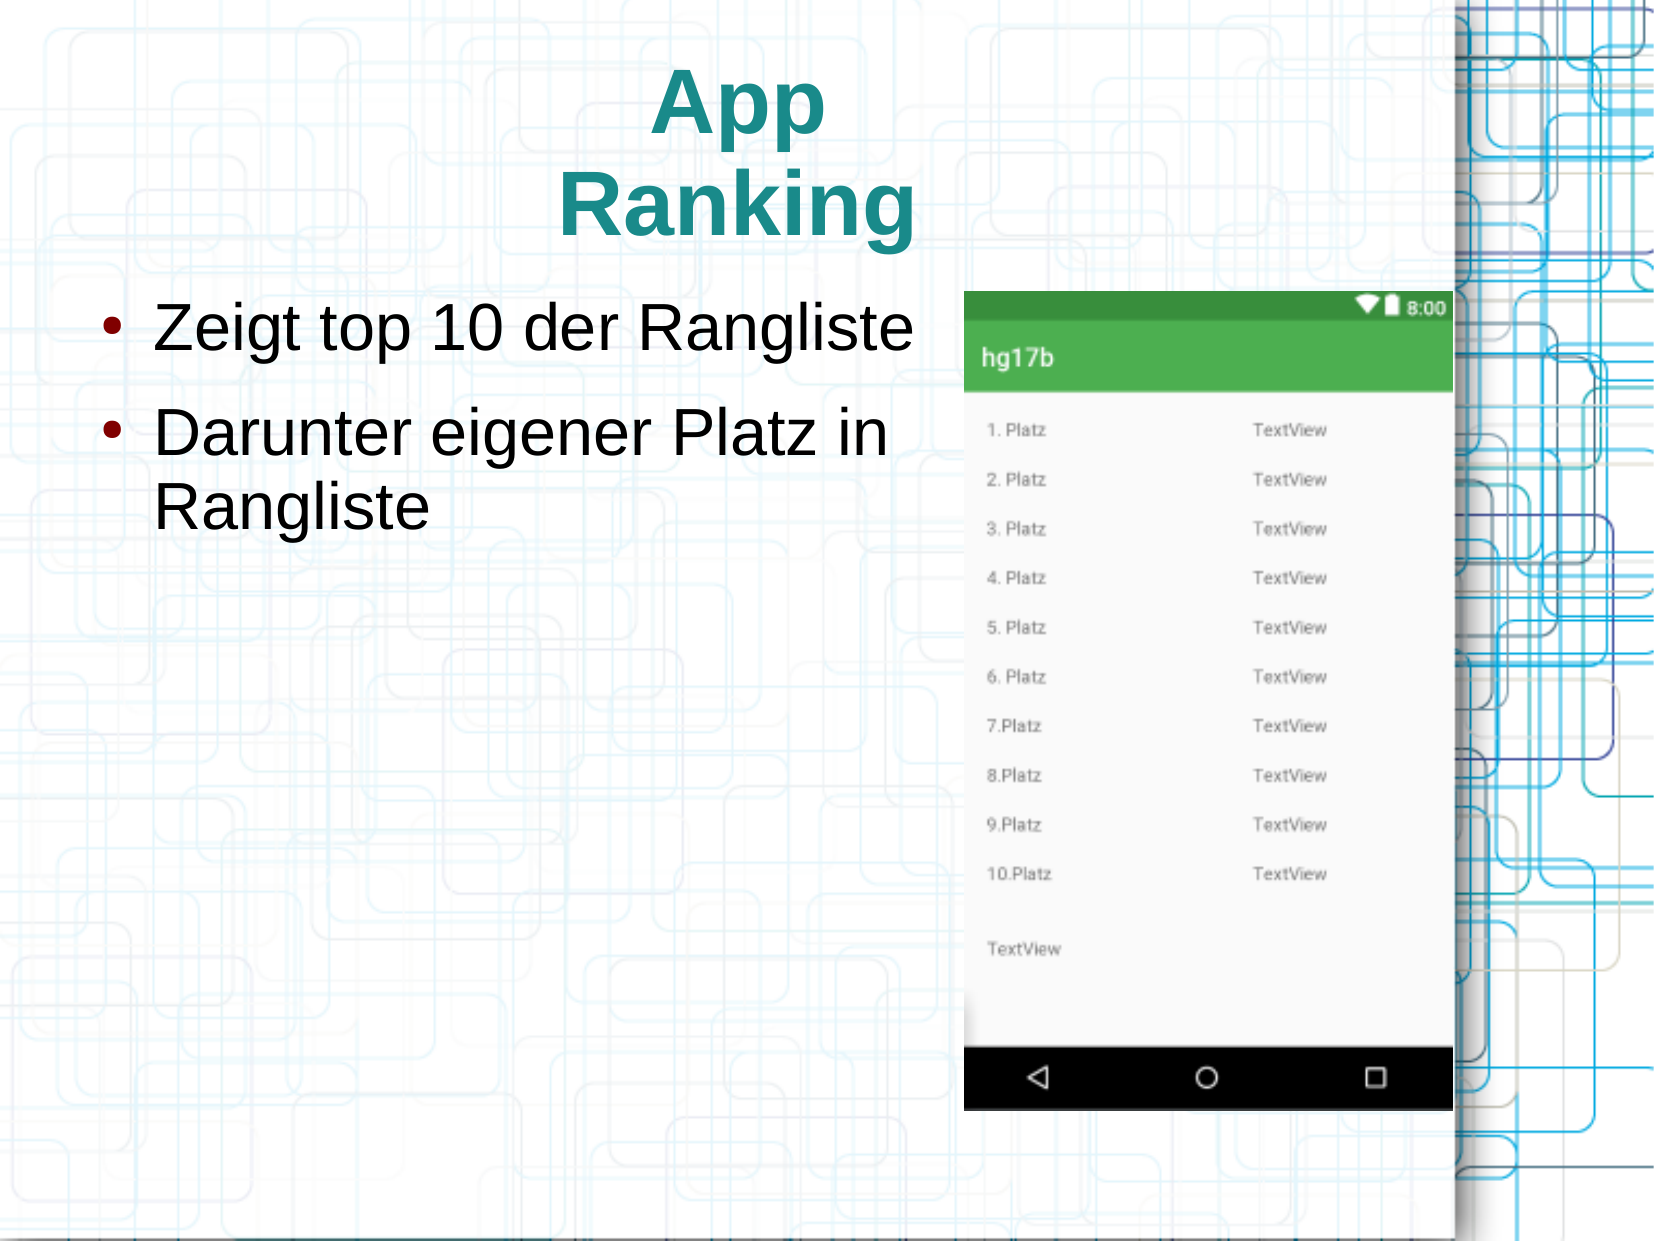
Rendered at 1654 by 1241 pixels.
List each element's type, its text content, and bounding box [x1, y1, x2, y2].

title App Ranking [59, 49, 1418, 257]
list Zeigt top 10 der Rangliste Darunter eigener Platz in Rangliste [82, 290, 957, 1109]
picture [0, 0, 1654, 1241]
